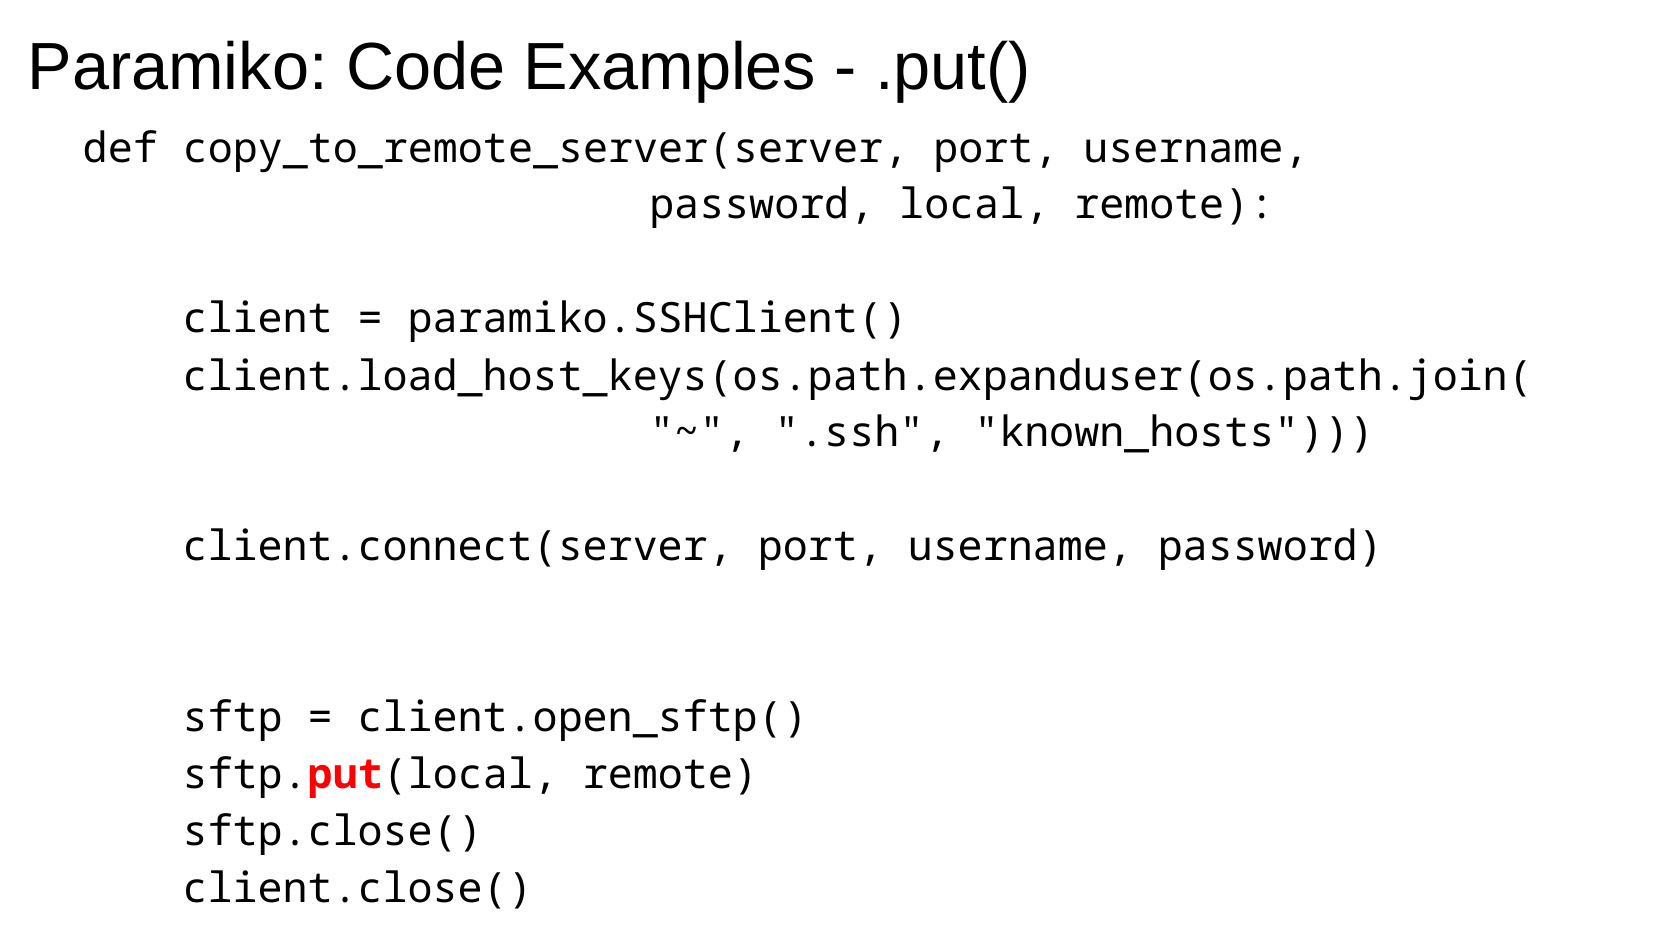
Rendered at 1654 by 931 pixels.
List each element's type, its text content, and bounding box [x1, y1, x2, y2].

subtitle def copy_to_remote_server(server, port, username, password, local, remote): client = paramiko.SSHClient() client.load_host_keys(os.path.expanduser(os.path.join( "~", ".ssh", "known_hosts"))) client.connect(server, port, username, password) sftp = client.open_sftp() sftp.put(local, remote) sftp.close() client.close() [82, 117, 1654, 869]
title Paramiko: Code Examples - .put() [27, 28, 1619, 104]
